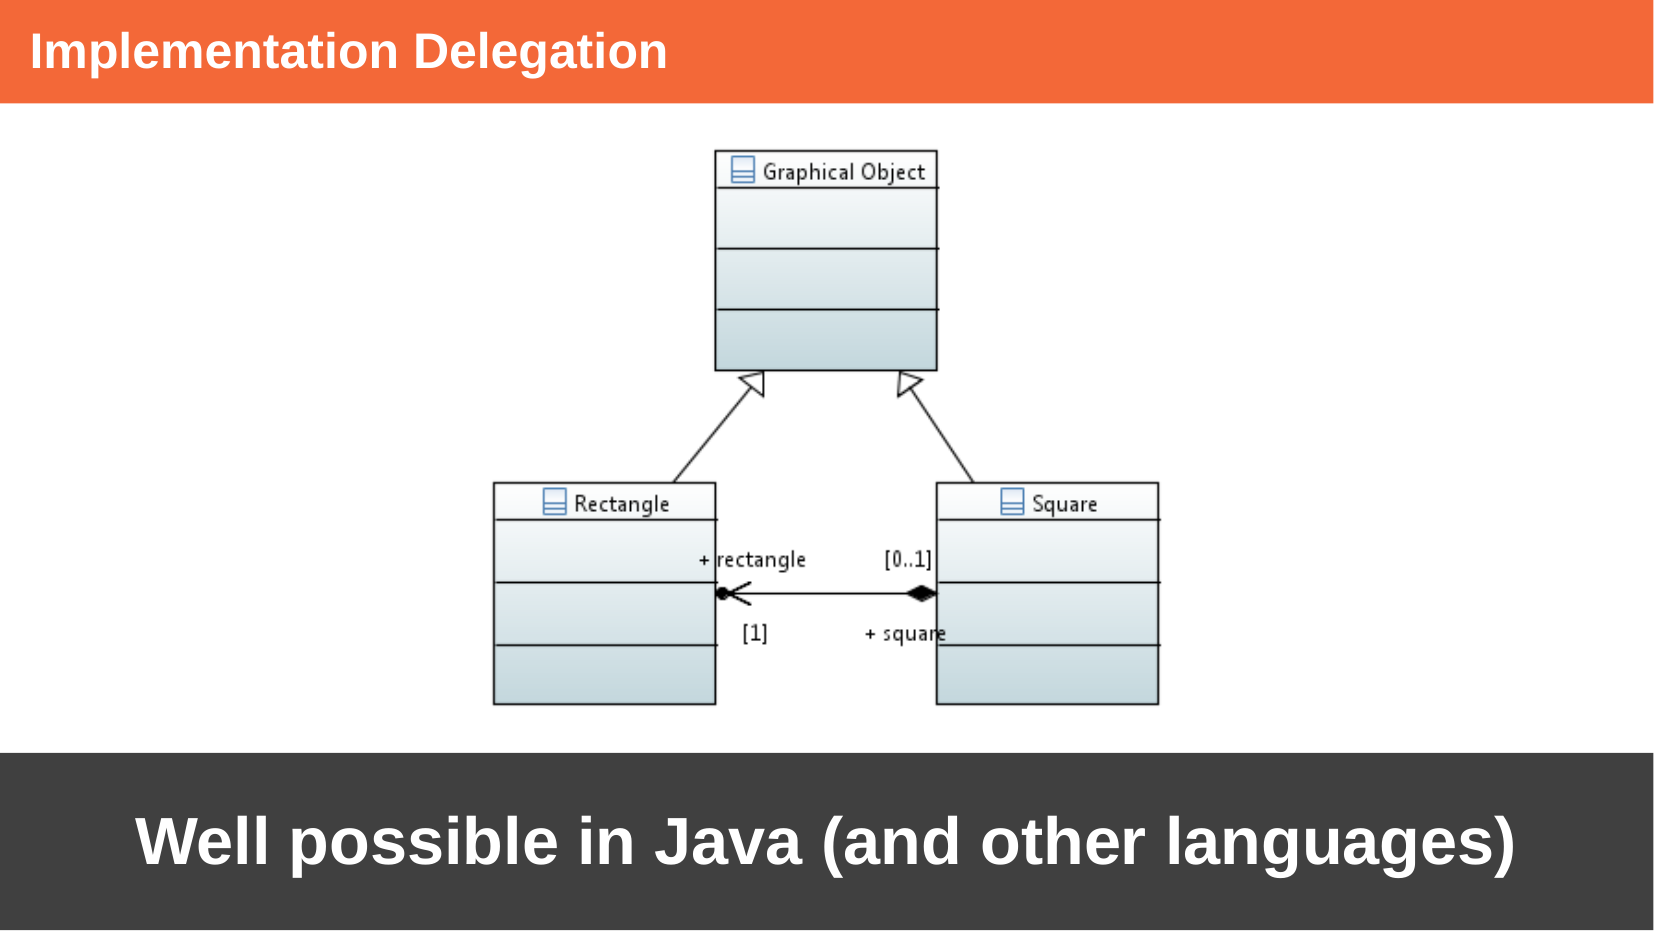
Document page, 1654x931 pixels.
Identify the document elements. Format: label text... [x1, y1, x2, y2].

text_box Well possible in Java (and other languages) [0, 752, 1654, 931]
title Implementation Delegation [0, 0, 1654, 104]
picture [475, 132, 1178, 724]
